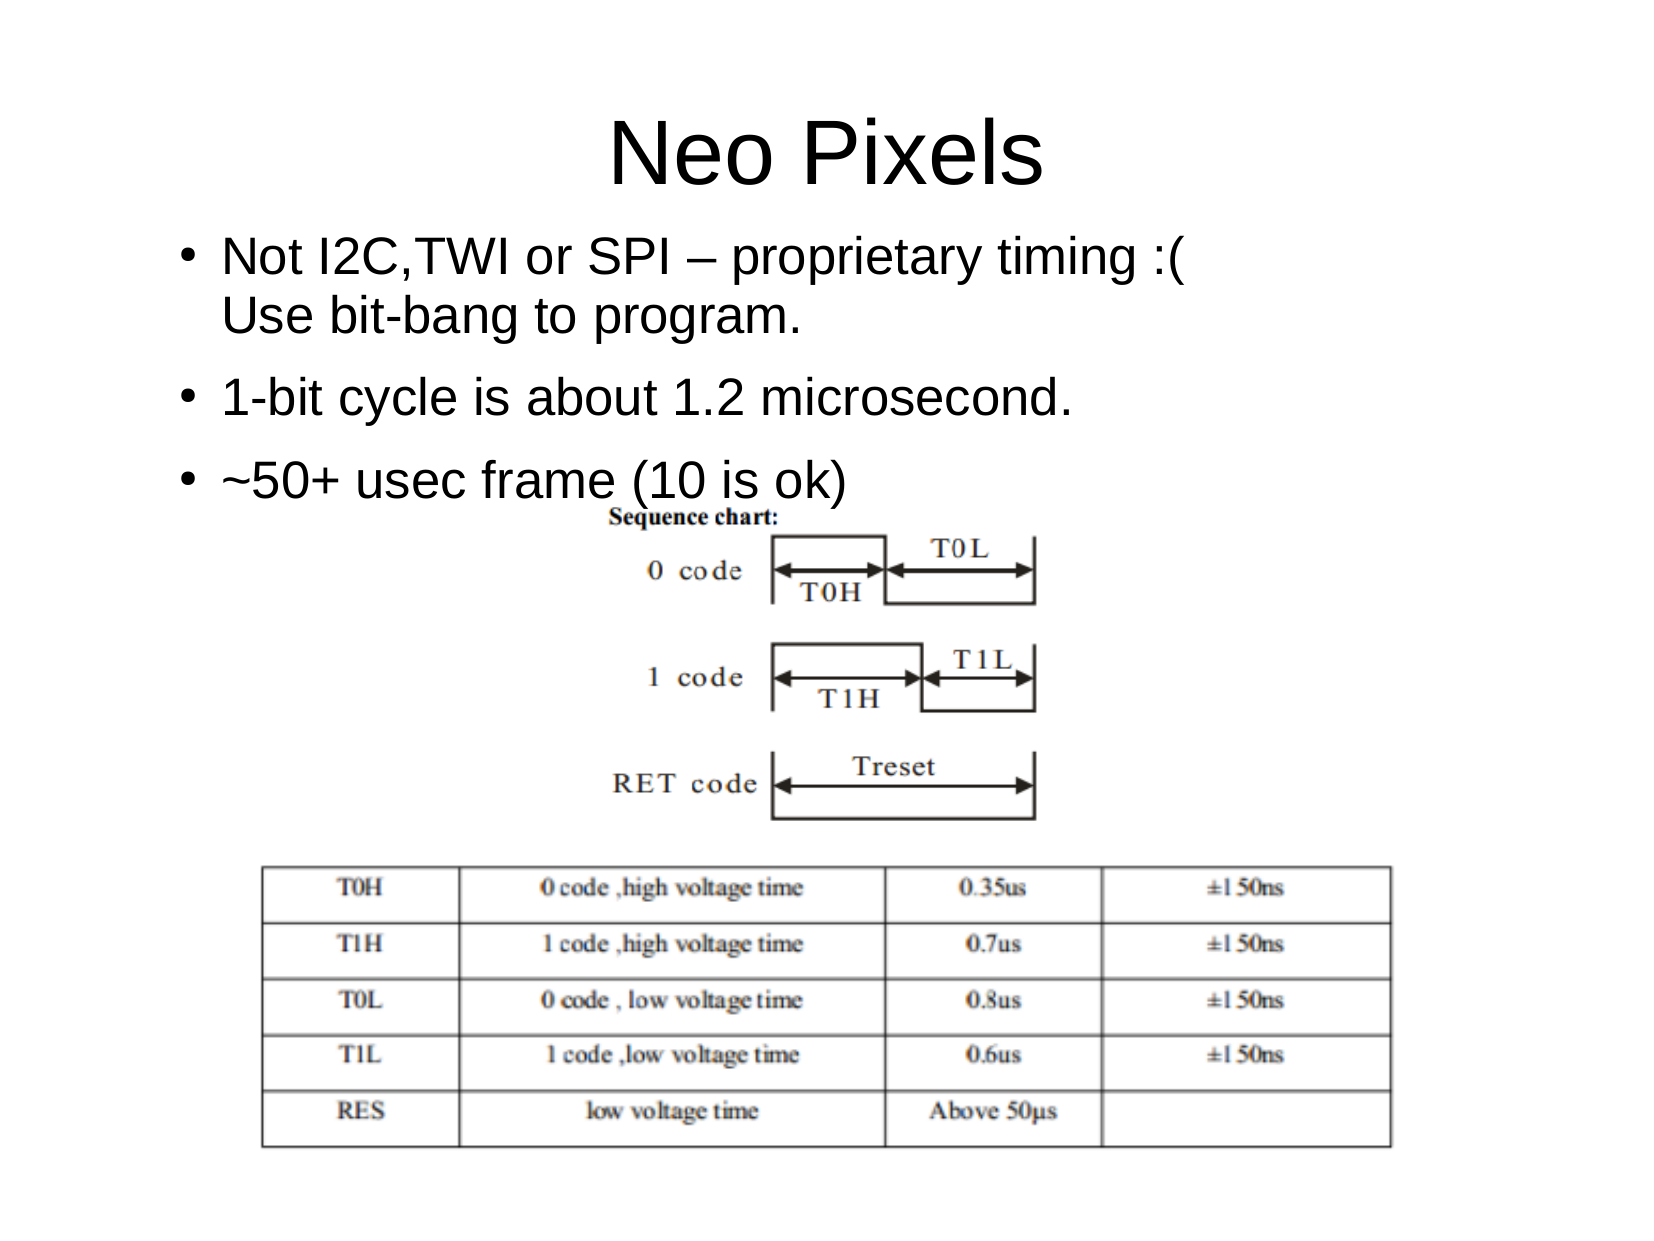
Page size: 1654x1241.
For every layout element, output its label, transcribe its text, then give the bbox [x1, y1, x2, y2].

title Neo Pixels [82, 49, 1571, 257]
picture [249, 511, 1405, 1163]
list Not I2C,TWI or SPI – proprietary timing :( Use bit-bang to program. 1-bit cycle is about 1.2 microsecond. ~50+ usec frame (10 is ok) [165, 226, 1441, 511]
